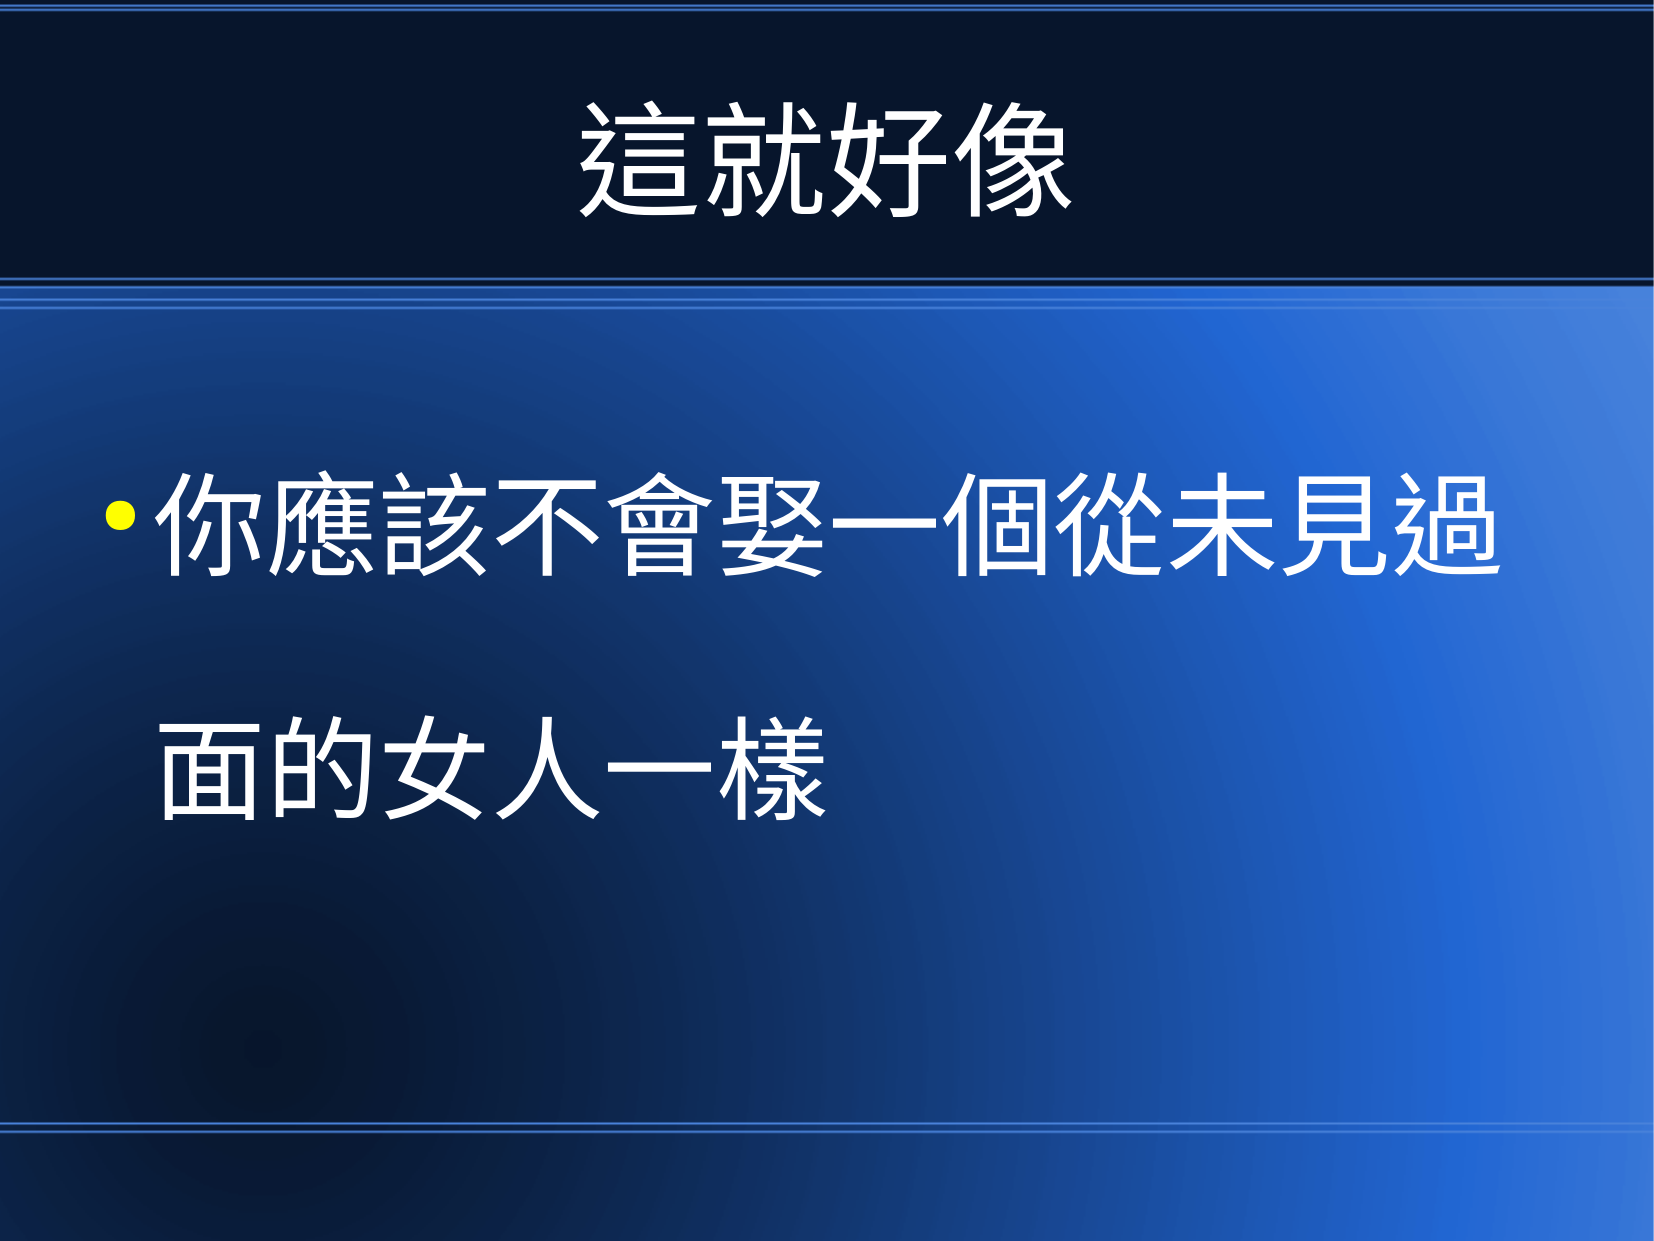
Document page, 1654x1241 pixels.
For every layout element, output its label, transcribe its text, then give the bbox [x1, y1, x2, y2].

list 你應該不會娶一個從未見過面的女人一樣 [82, 355, 1571, 1241]
title 這就好像 [82, 49, 1571, 257]
picture [0, 0, 1654, 1241]
